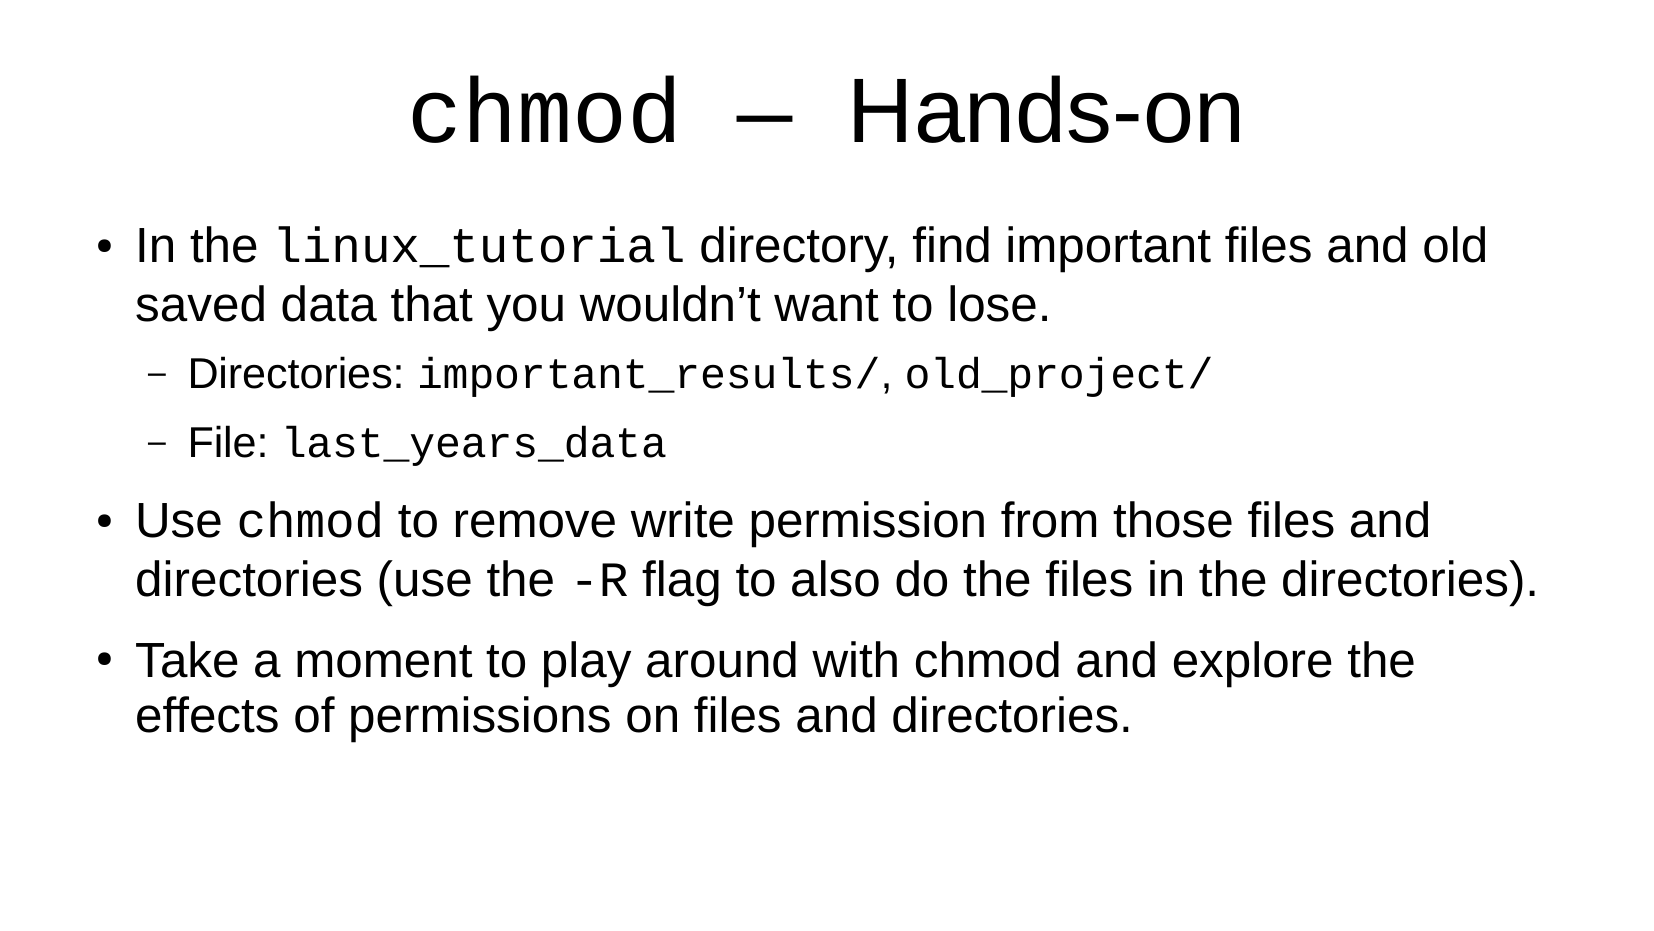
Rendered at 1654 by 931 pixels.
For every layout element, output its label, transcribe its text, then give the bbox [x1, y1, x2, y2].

list In the linux_tutorial directory, find important files and old saved data that you wouldn’t want to lose. Directories: important_results/, old_project/ File: last_years_data Use chmod to remove write permission from those files and directories (use the -R flag to also do the files in the directories). Take a moment to play around with chmod and explore the effects of permissions on files and directories. [82, 217, 1571, 758]
title chmod — Hands-on [82, 37, 1571, 193]
